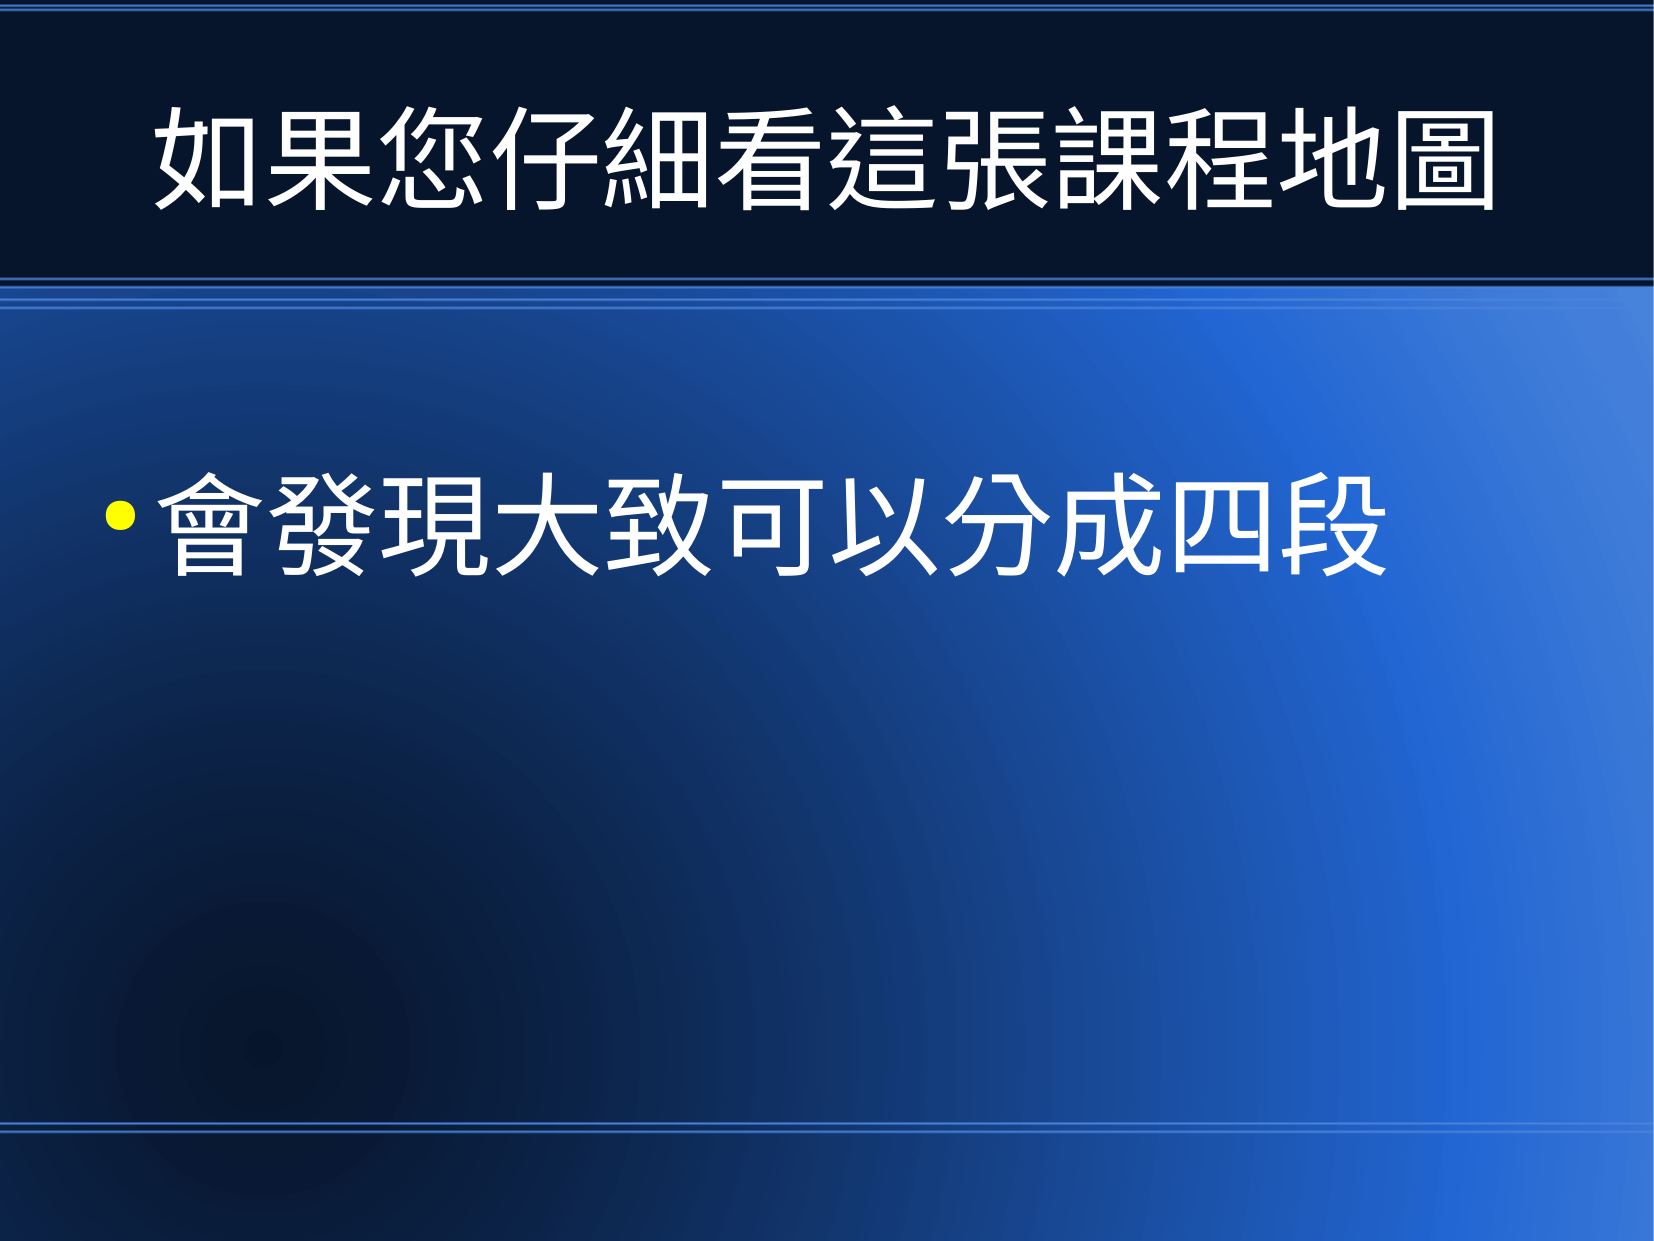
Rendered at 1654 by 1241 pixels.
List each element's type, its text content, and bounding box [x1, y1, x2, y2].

picture [0, 0, 1654, 1241]
title 如果您仔細看這張課程地圖 [82, 49, 1571, 257]
list 會發現大致可以分成四段 [82, 355, 1571, 1241]
